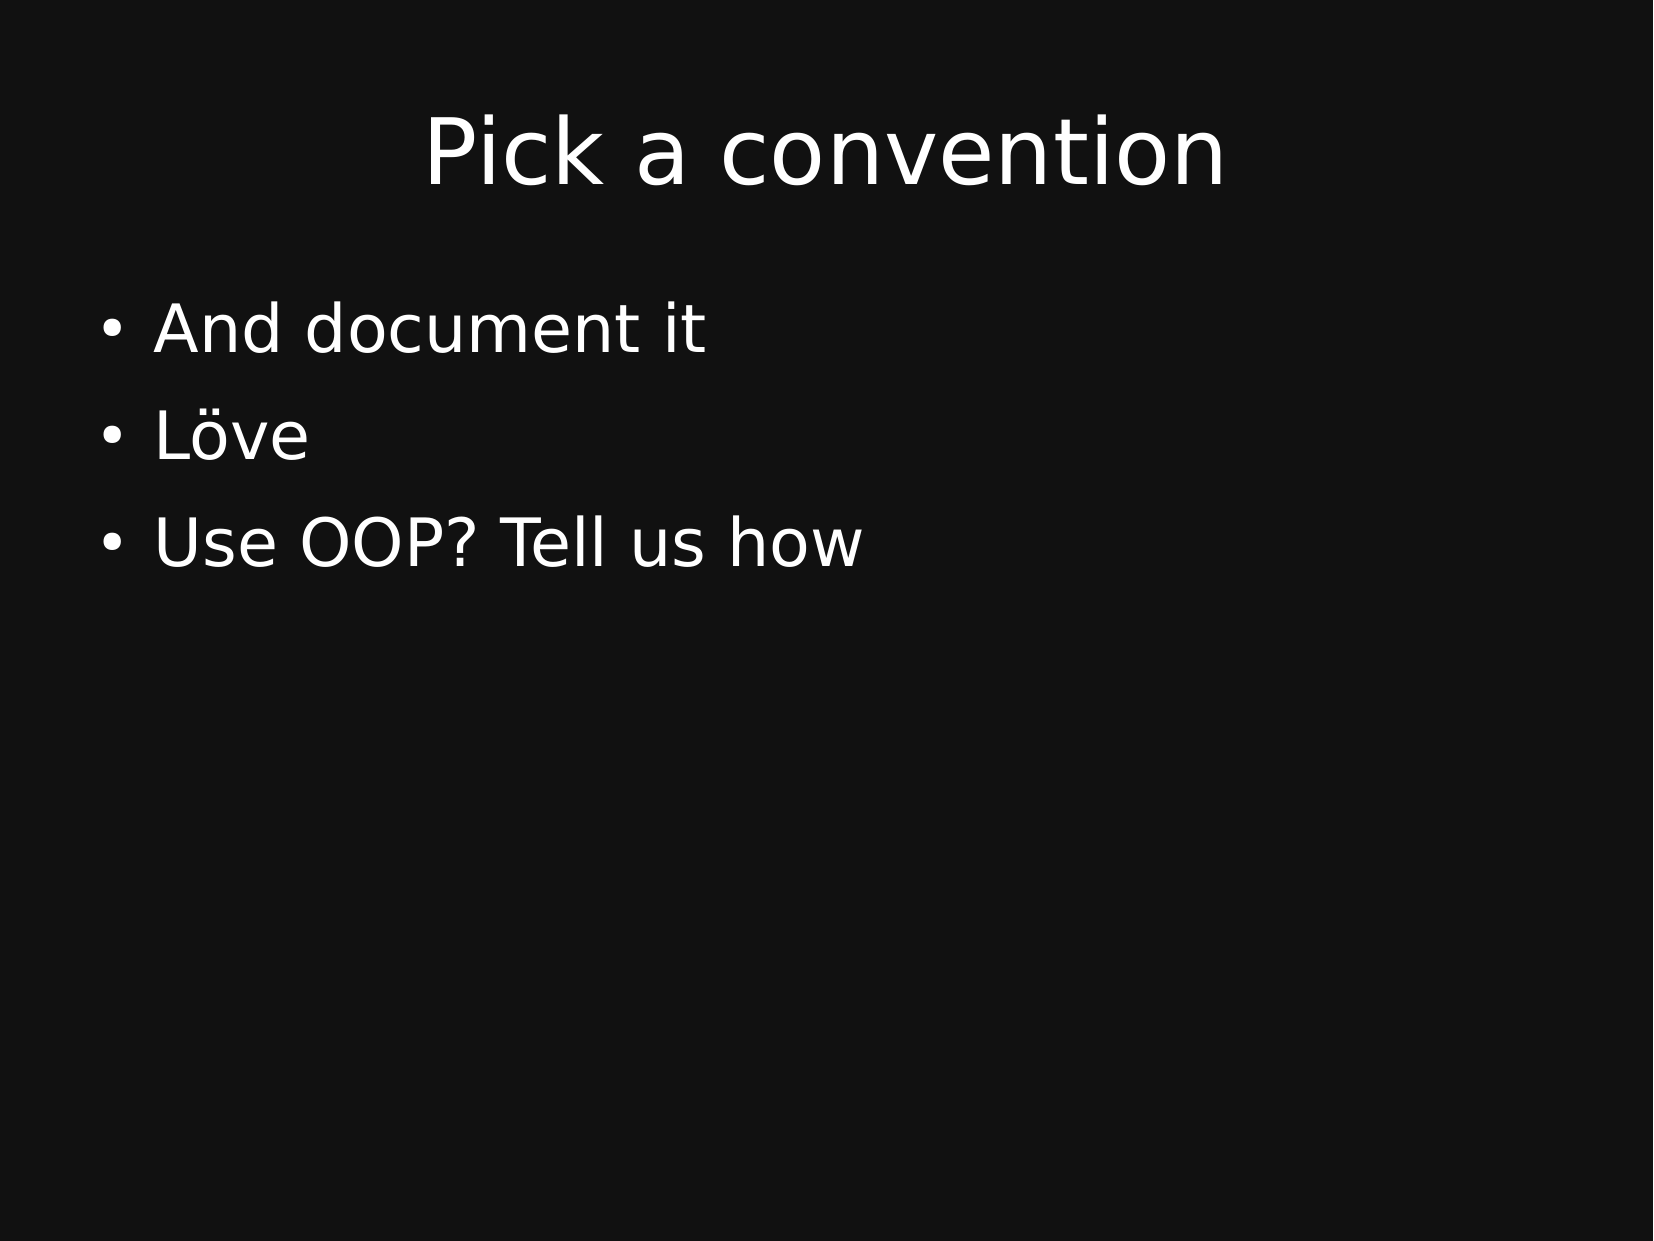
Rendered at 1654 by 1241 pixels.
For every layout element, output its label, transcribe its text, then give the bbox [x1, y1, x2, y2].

list And document it Löve Use OOP? Tell us how [82, 290, 1571, 1010]
title Pick a convention [82, 49, 1571, 257]
